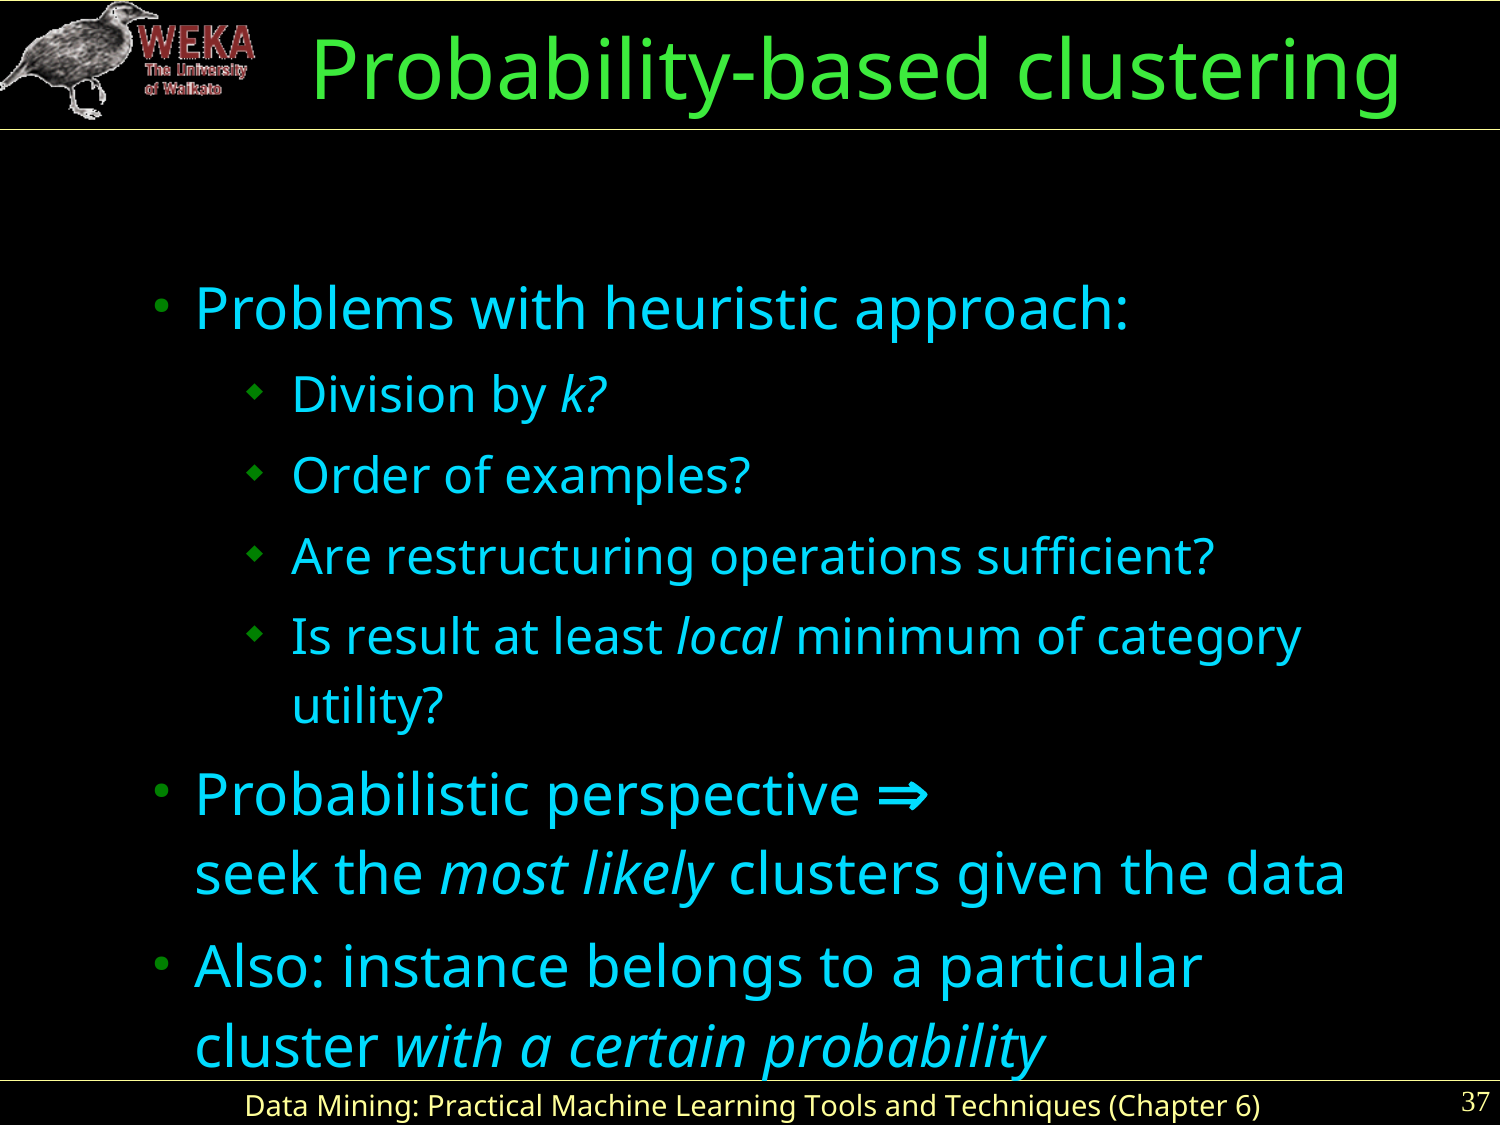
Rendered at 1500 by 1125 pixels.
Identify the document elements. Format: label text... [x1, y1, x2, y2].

list Problems with heuristic approach: Division by k? Order of examples? Are restructuring operations sufficient? Is result at least local minimum of category utility? Probabilistic perspective  seek the most likely clusters given the data Also: instance belongs to a particular cluster with a certain probability [137, 260, 1413, 1023]
title Probability-based clustering [295, 0, 1500, 148]
picture [0, 1, 266, 129]
